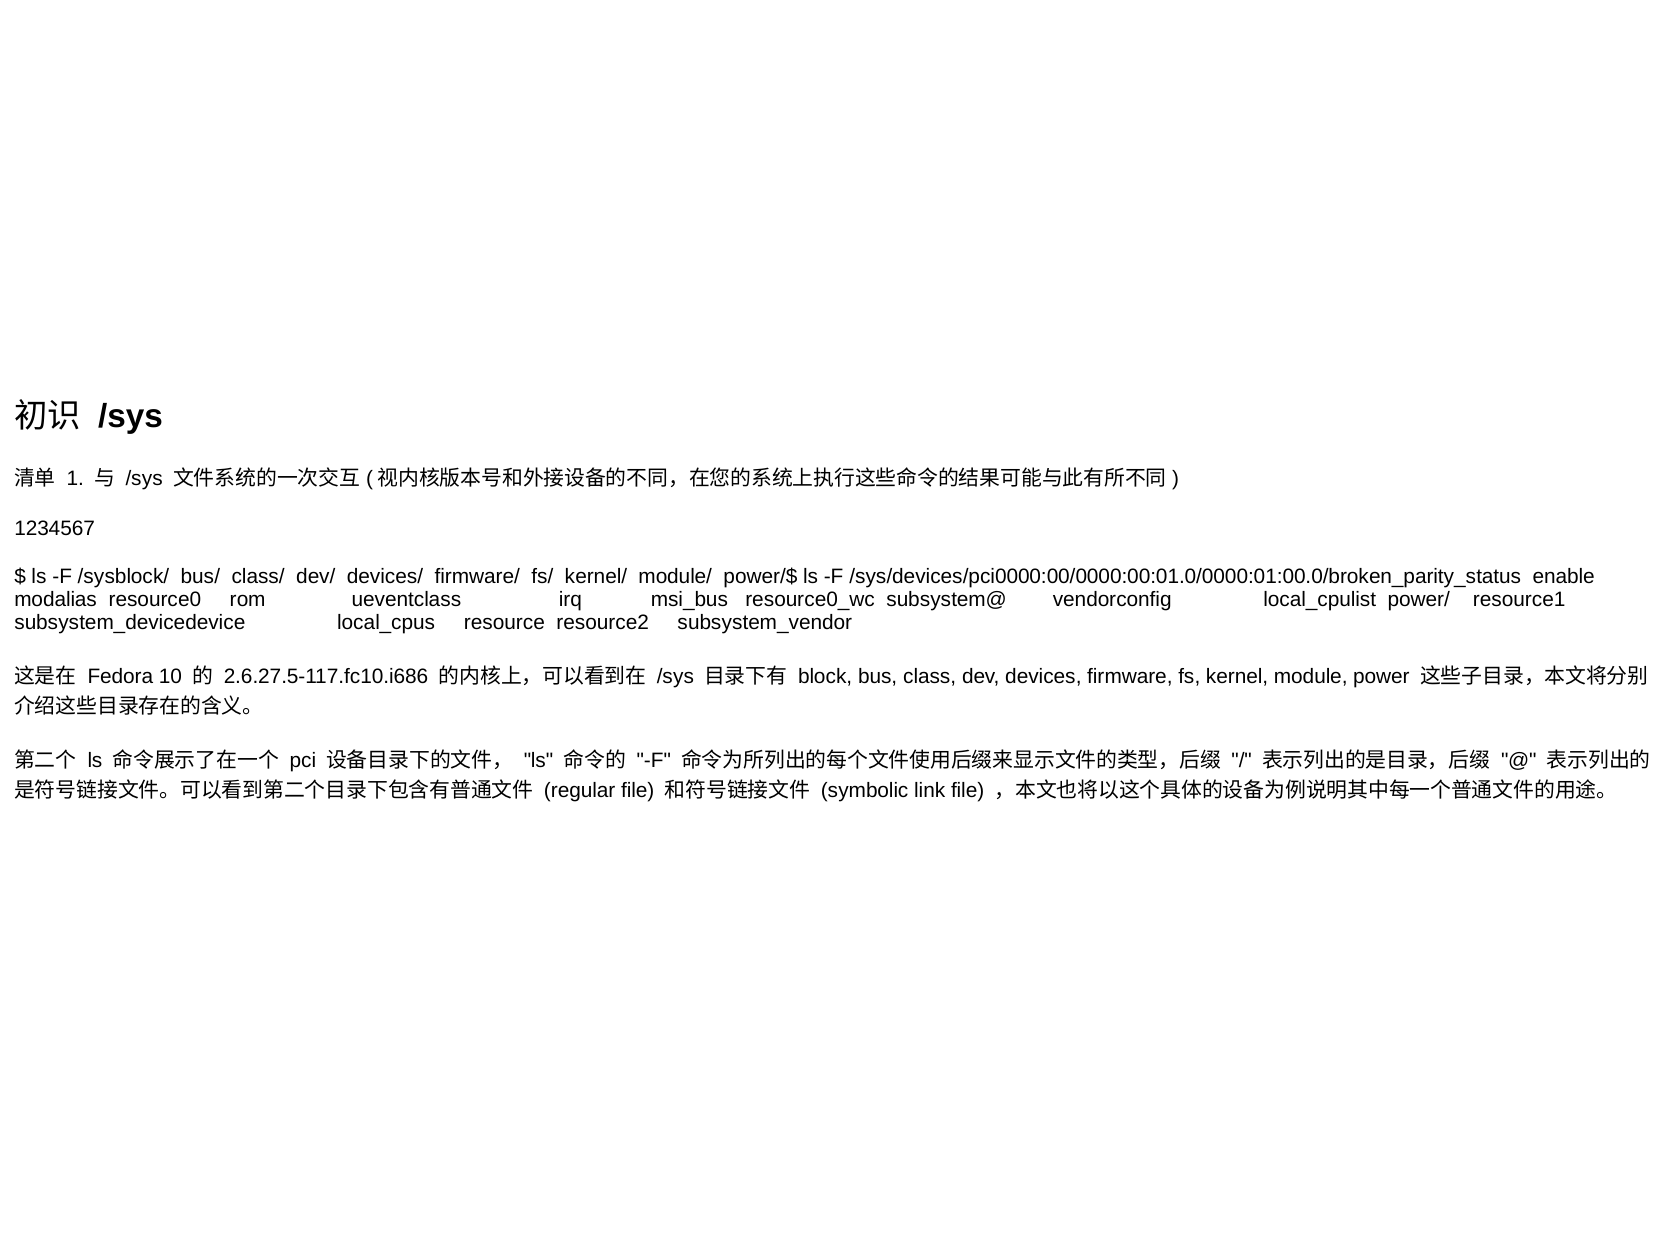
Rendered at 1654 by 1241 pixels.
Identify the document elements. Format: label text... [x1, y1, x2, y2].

text_box 初识 /sys 清单 1. 与 /sys 文件系统的一次交互(视内核版本号和外接设备的不同，在您的系统上执行这些命令的结果可能与此有所不同) 1234567 $ ls -F /sysblock/ bus/ class/ dev/ devices/ firmware/ fs/ kernel/ module/ power/$ ls -F /sys/devices/pci0000:00/0000:00:01.0/0000:01:00.0/broken_parity_status enable modalias resource0 rom ueventclass irq msi_bus resource0_wc subsystem@ vendorconfig local_cpulist power/ resource1 subsystem_devicedevice local_cpus resource resource2 subsystem_vendor 这是在 Fedora 10 的 2.6.27.5-117.fc10.i686 的内核上，可以看到在 /sys 目录下有 block, bus, class, dev, devices, firmware, fs, kernel, module, power 这些子目录，本文将分别介绍这些目录存在的含义。 第二个 ls 命令展示了在一个 pci 设备目录下的文件， "ls" 命令的 "-F" 命令为所列出的每个文件使用后缀来显示文件的类型，后缀 "/" 表示列出的是目录，后缀 "@" 表示列出的是符号链接文件。可以看到第二个目录下包含有普通文件 (regular file) 和符号链接文件 (symbolic link file) ，本文也将以这个具体的设备为例说明其中每一个普通文件的用途。 [0, 381, 1654, 866]
